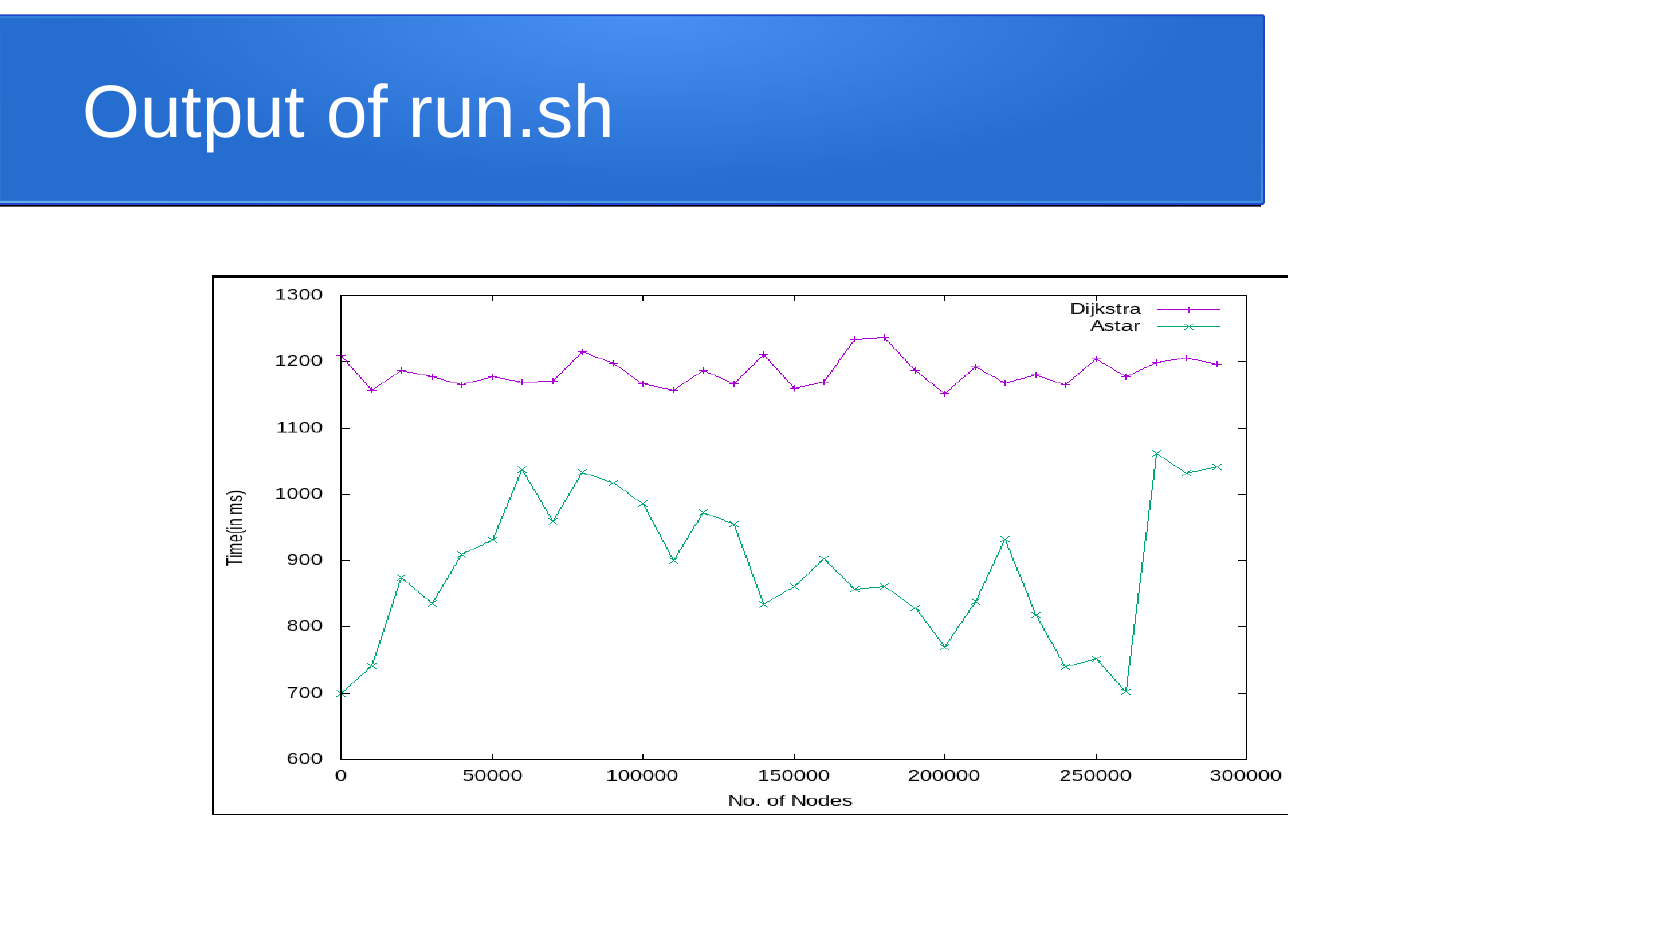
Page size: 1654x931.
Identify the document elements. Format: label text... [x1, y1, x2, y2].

picture [212, 275, 1288, 815]
title Output of run.sh [82, 35, 1235, 189]
